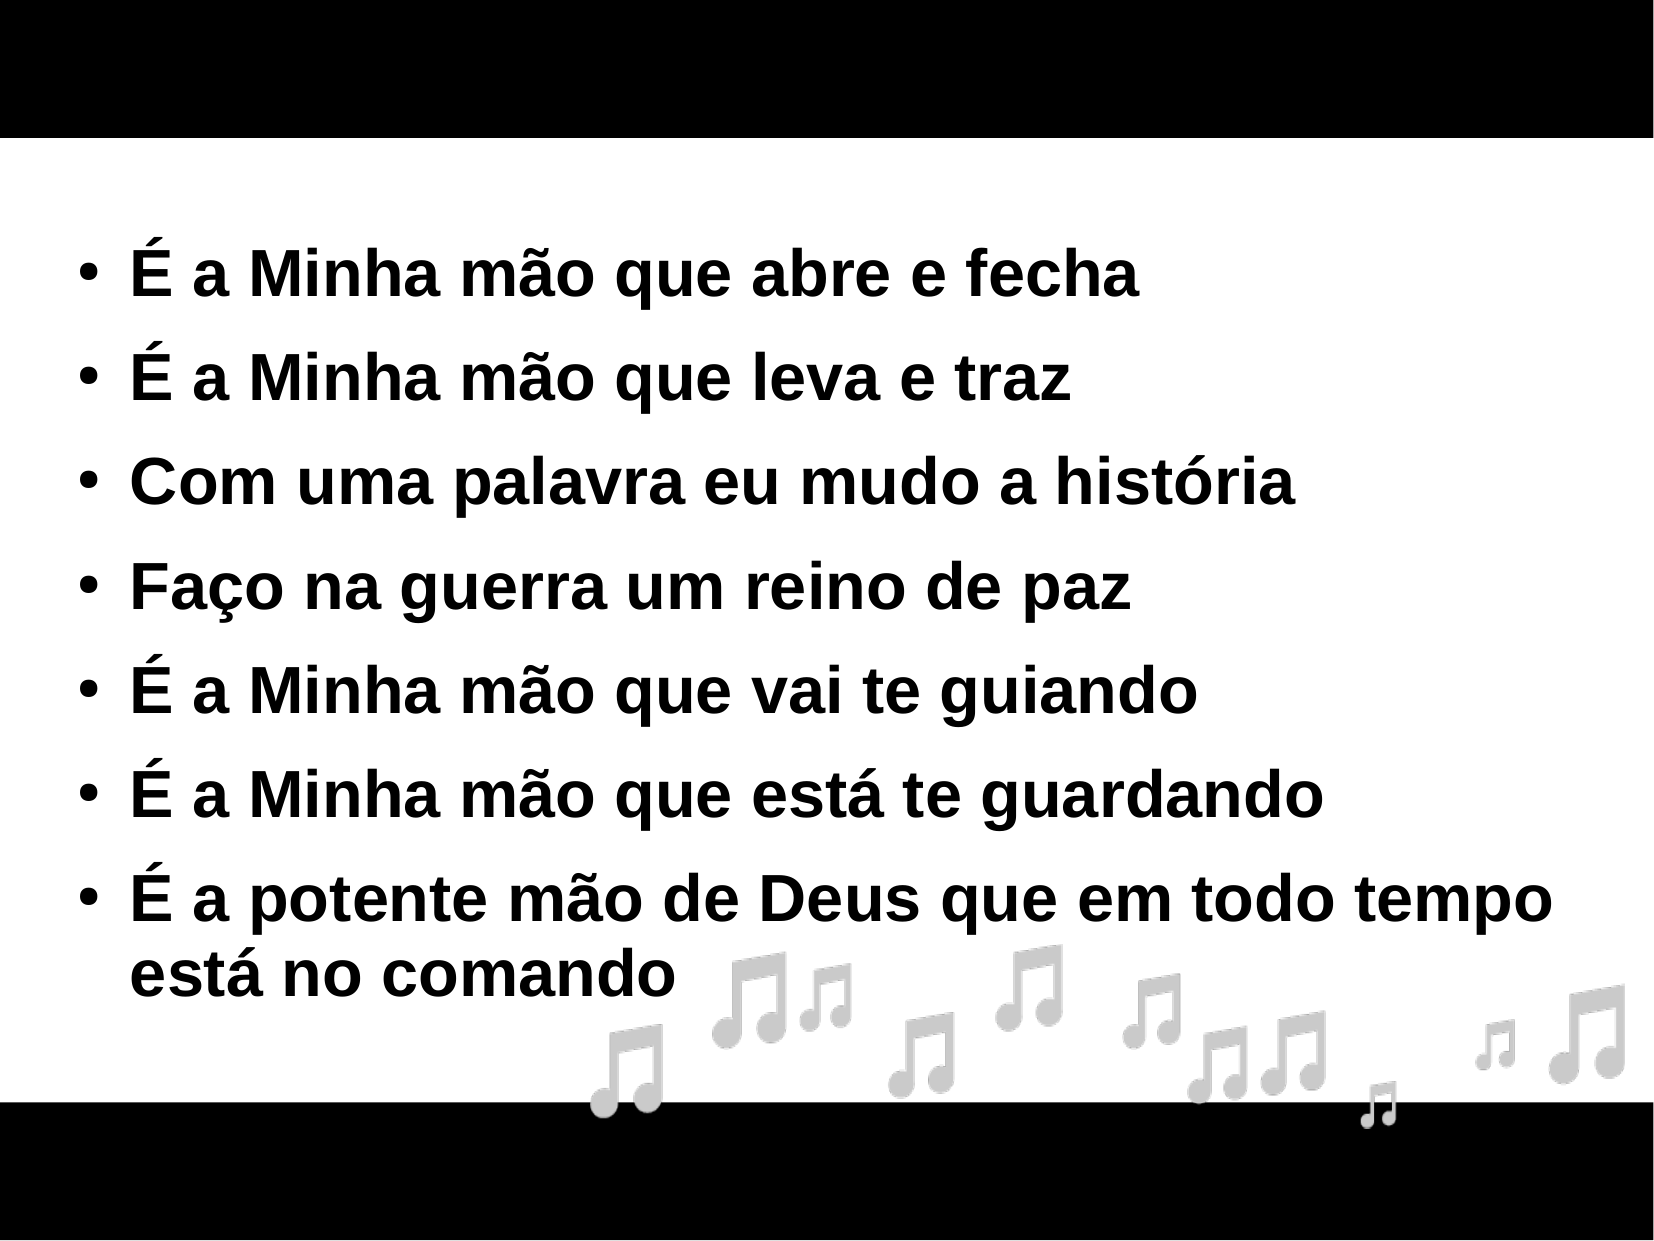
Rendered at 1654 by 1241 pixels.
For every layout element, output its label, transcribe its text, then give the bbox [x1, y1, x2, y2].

list É a Minha mão que abre e fecha É a Minha mão que leva e traz Com uma palavra eu mudo a história Faço na guerra um reino de paz É a Minha mão que vai te guiando É a Minha mão que está te guardando É a potente mão de Deus que em todo tempo está no comando [59, 236, 1595, 1024]
